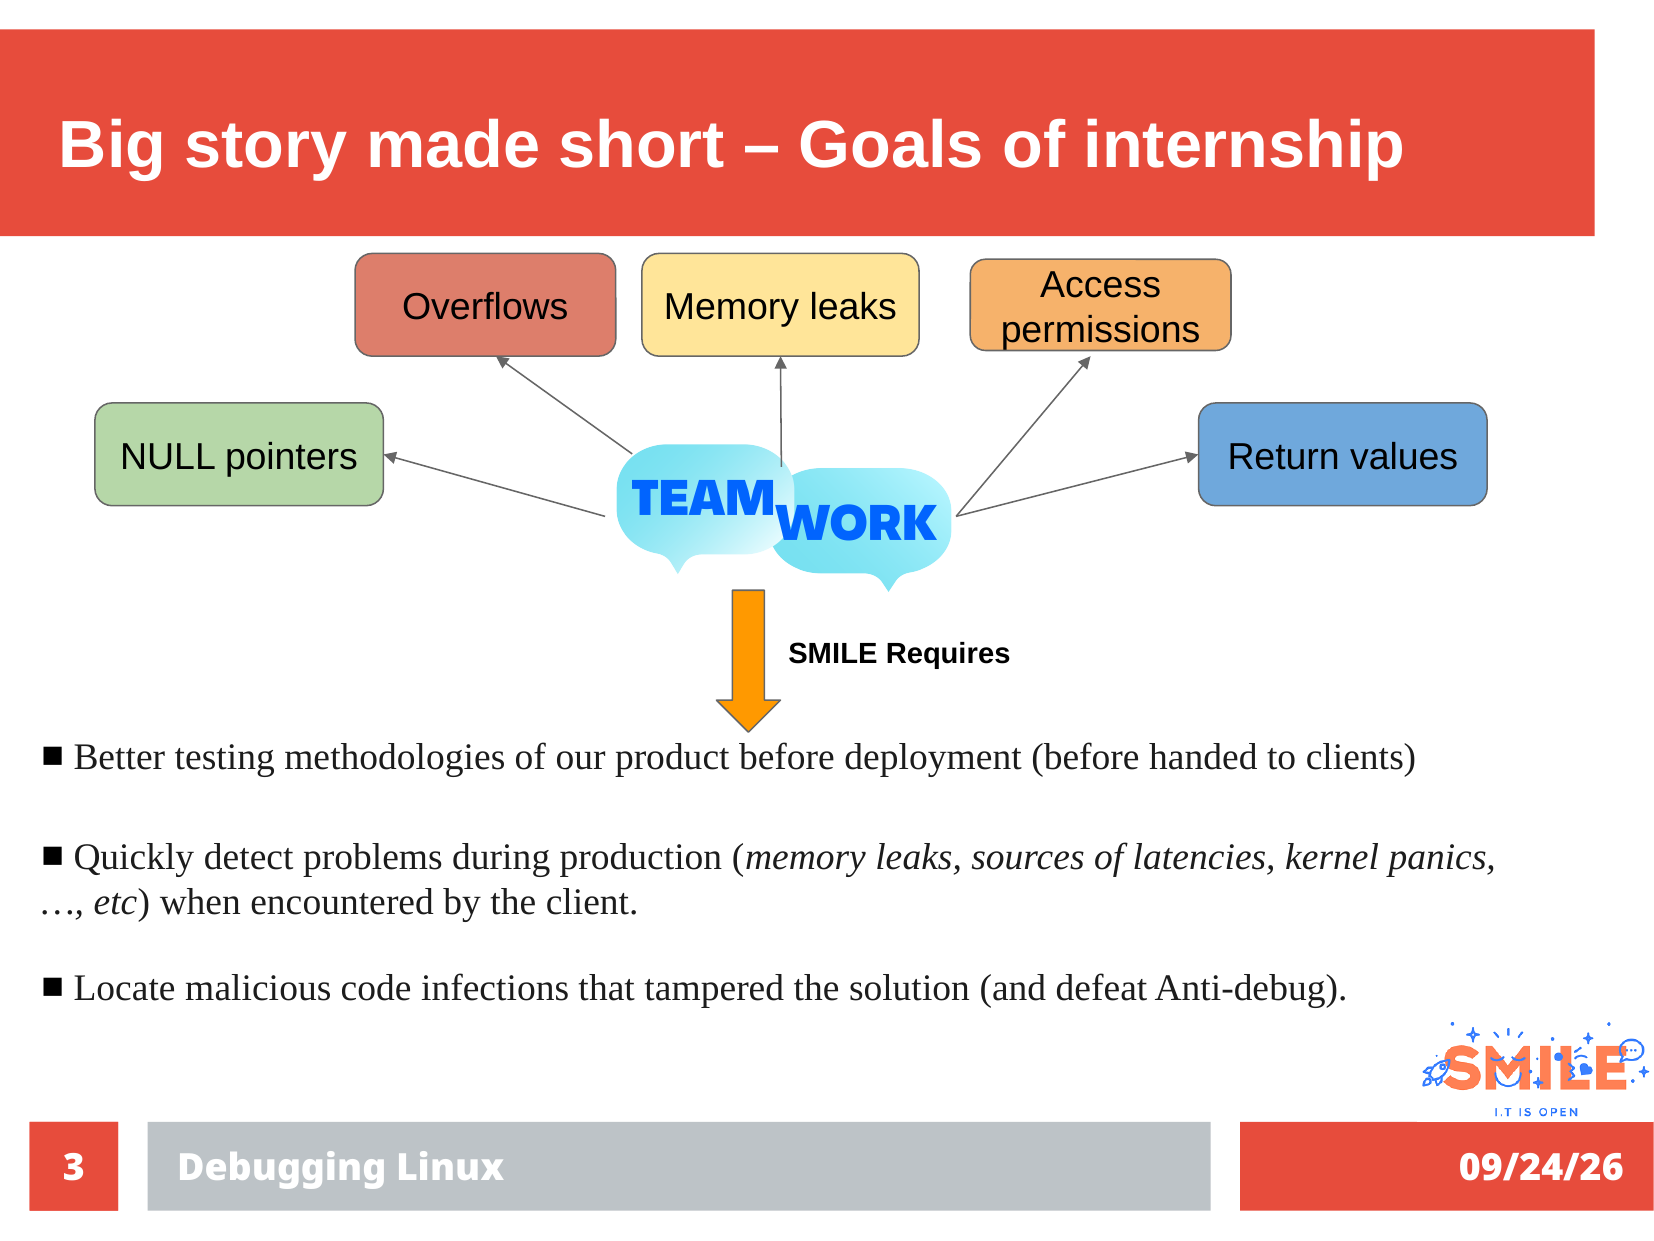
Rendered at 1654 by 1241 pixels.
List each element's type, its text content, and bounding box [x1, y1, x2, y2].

text_box Quickly detect problems during production (memory leaks, sources of latencies, kernel panics, …, etc) when encountered by the client. [41, 832, 1548, 955]
text_box Overflows [355, 253, 616, 357]
text_box NULL pointers [94, 402, 384, 506]
text_box Return values [1198, 402, 1488, 506]
text_box Big story made short – Goals of internship [58, 59, 1595, 182]
text_box Access permissions [970, 259, 1232, 351]
picture [1417, 1019, 1653, 1122]
text_box Locate malicious code infections that tampered the solution (and defeat Anti-debug). [41, 963, 1548, 1026]
text_box Better testing methodologies of our product before deployment (before handed to clients) [41, 732, 1548, 811]
picture [605, 428, 957, 605]
text_box Memory leaks [641, 253, 920, 357]
text_box SMILE Requires [764, 619, 1034, 675]
text_box [716, 590, 781, 733]
